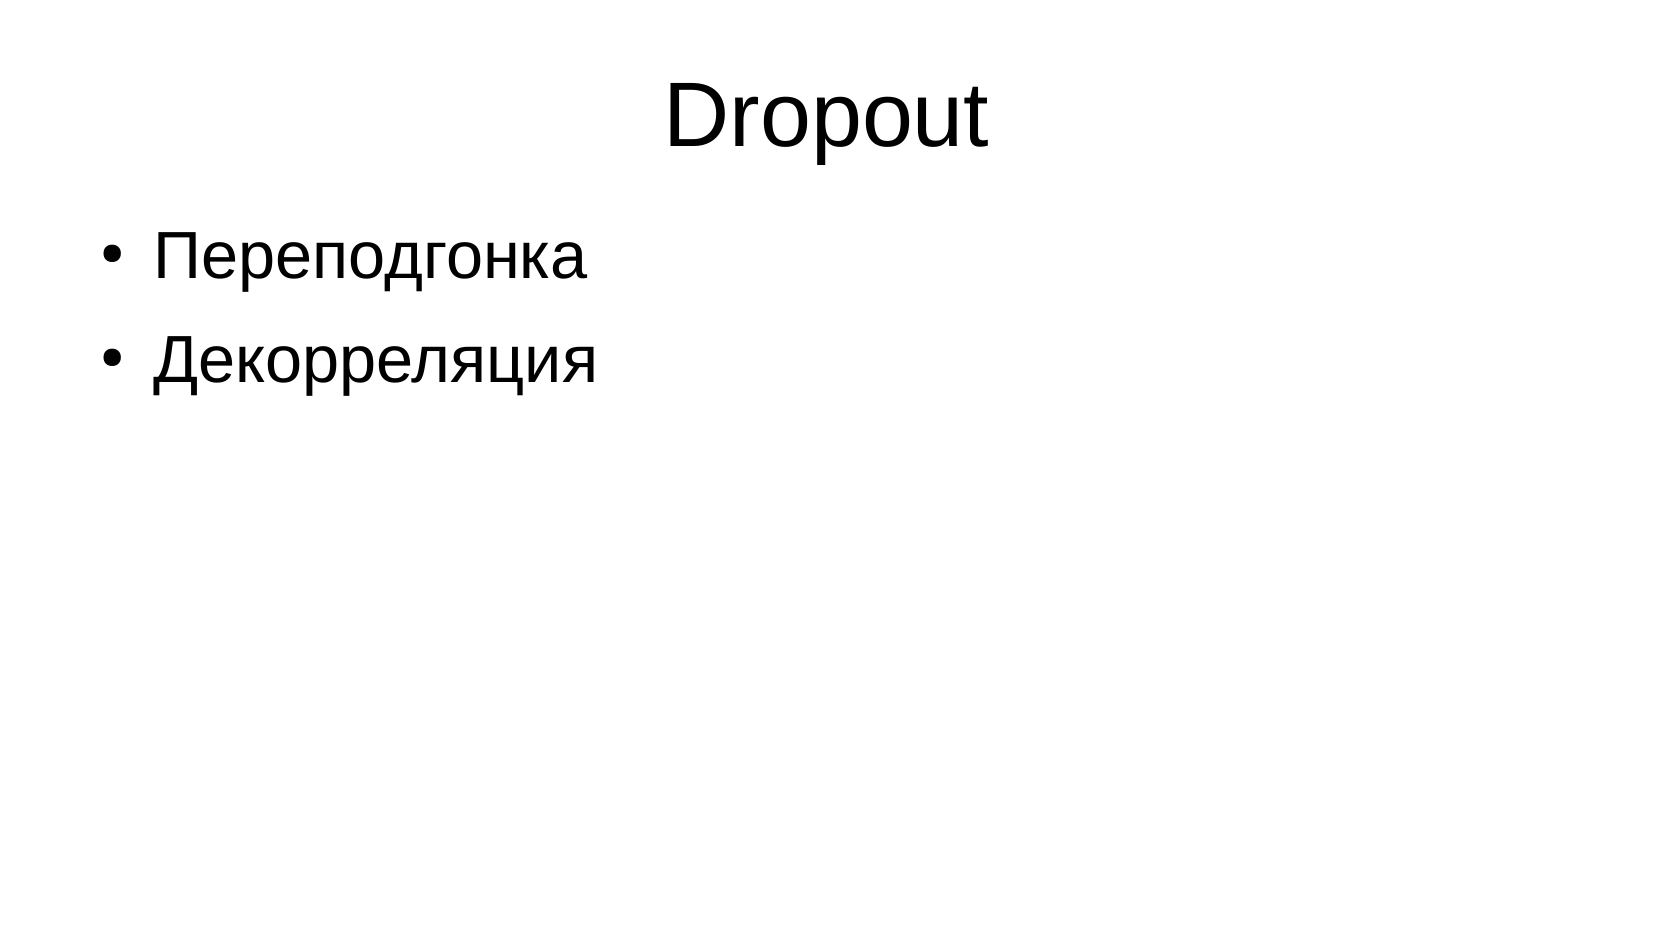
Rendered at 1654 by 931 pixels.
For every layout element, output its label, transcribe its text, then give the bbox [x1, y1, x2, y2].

list Переподгонка Декорреляция [82, 217, 1571, 758]
title Dropout [82, 37, 1571, 193]
